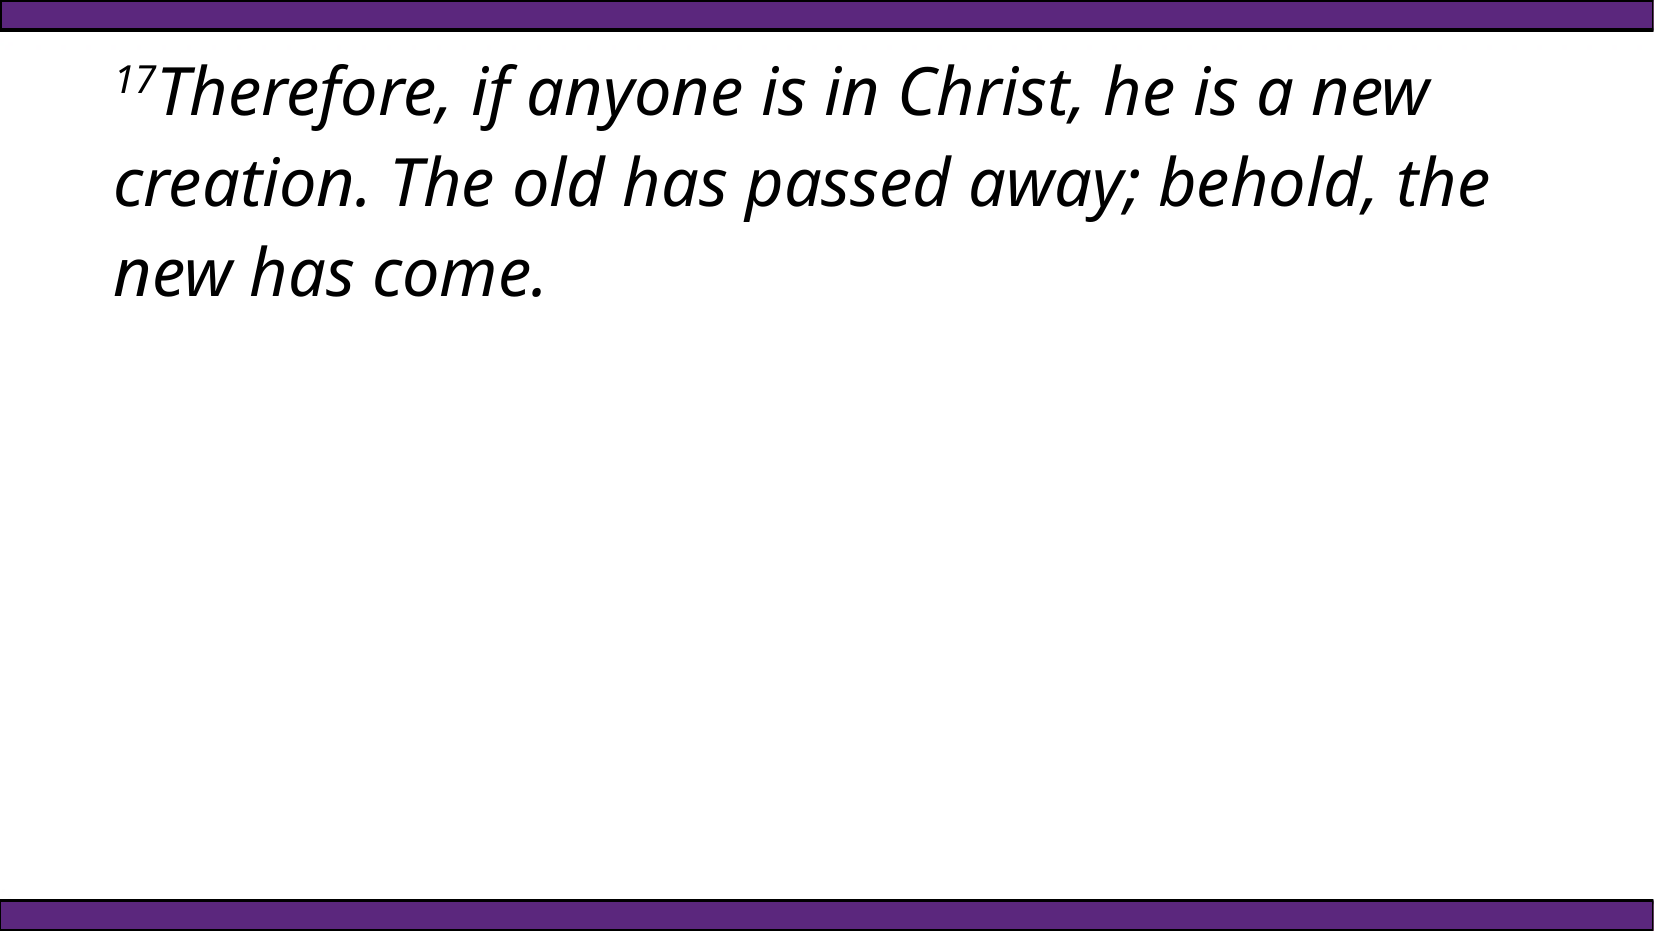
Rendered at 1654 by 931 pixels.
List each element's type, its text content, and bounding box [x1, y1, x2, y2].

text_box 17Therefore, if anyone is in Christ, he is a new creation. The old has passed away; behold, the new has come. [98, 36, 1591, 318]
text_box [0, 900, 1654, 931]
text_box [0, 0, 1654, 31]
picture [0, 31, 1654, 900]
